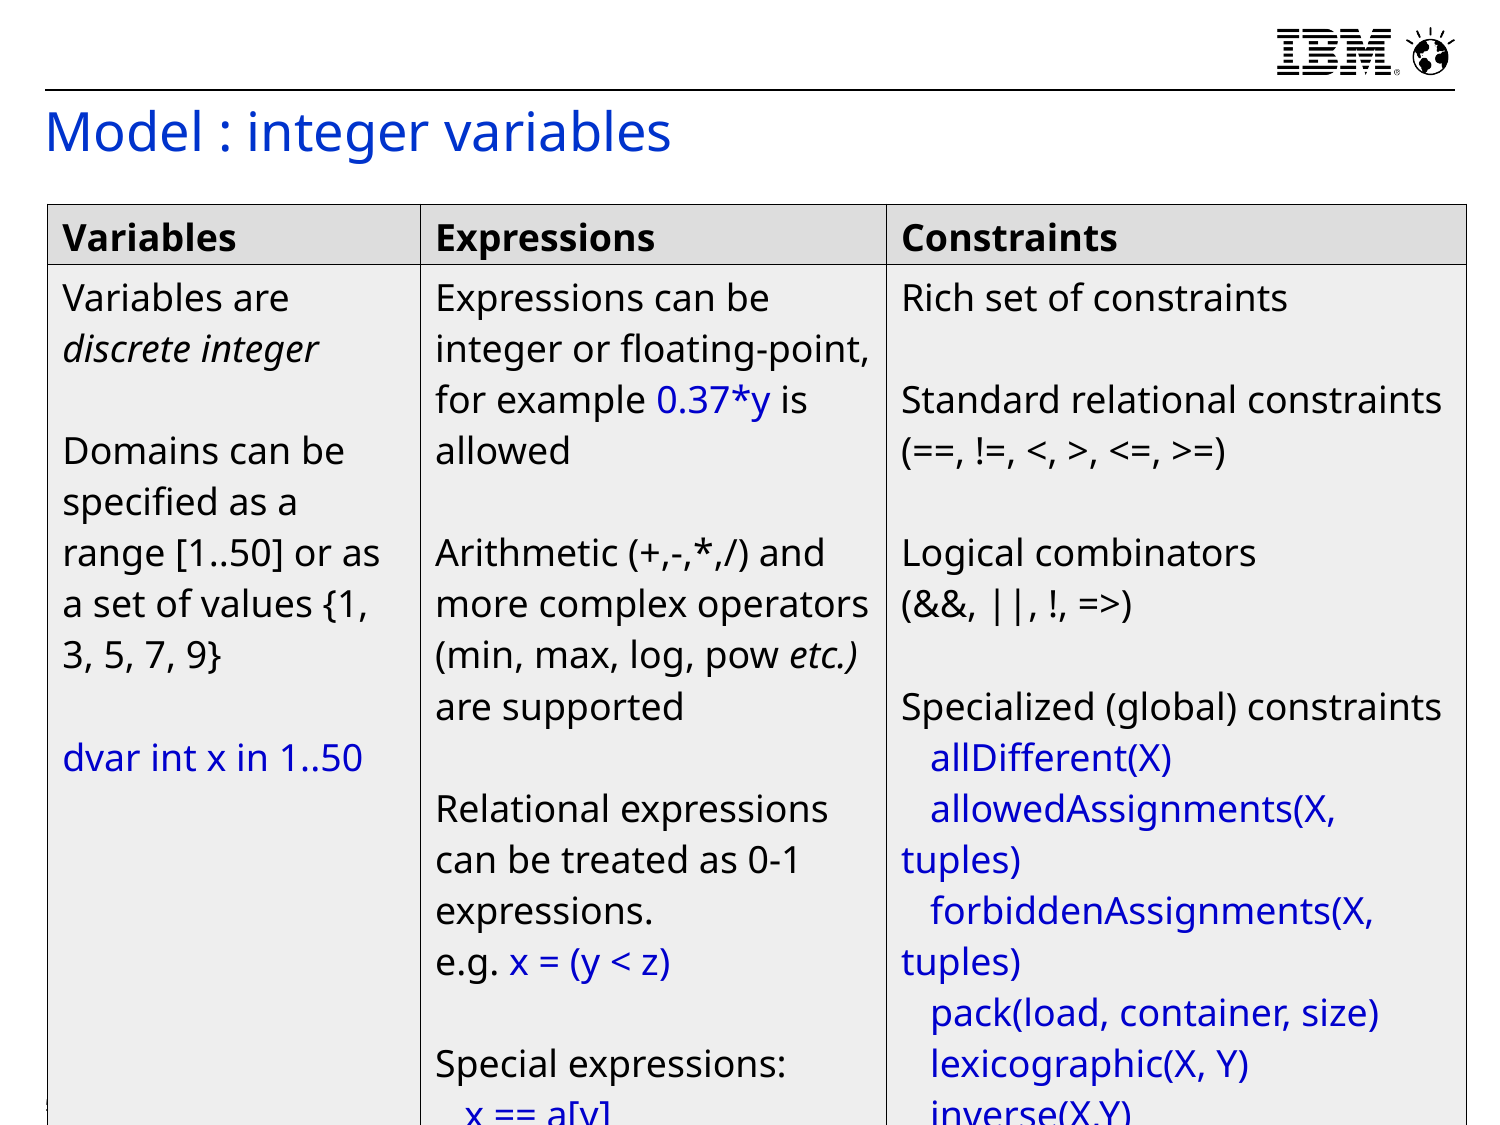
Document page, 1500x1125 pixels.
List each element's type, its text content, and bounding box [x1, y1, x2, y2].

table_header Variables [48, 205, 420, 264]
table_cell Expressions can be integer or floating-point, for example 0.37*y is allowed Arithmetic (+,-,*,/) and more complex operators (min, max, log, pow etc.) are supported Relational expressions can be treated as 0-1 expressions. e.g. x = (y < z) Special expressions: x == a[y] x == count(Y, 3) y == cond ? y : z [421, 265, 886, 1125]
title Model : integer variables [29, 97, 1455, 203]
table_header Expressions [421, 205, 886, 264]
table_cell Variables are discrete integer Domains can be specified as a range [1..50] or as a set of values {1, 3, 5, 7, 9} dvar int x in 1..50 [48, 265, 420, 1125]
table_cell Rich set of constraints Standard relational constraints (==, !=, <, >, <=, >=) Logical combinators (&&, ||, !, =>) Specialized (global) constraints allDifferent(X) allowedAssignments(X, tuples) forbiddenAssignments(X, tuples) pack(load, container, size) lexicographic(X, Y) inverse(X,Y) [887, 265, 1466, 1125]
picture [1260, 10, 1468, 90]
table_header Constraints [887, 205, 1466, 264]
